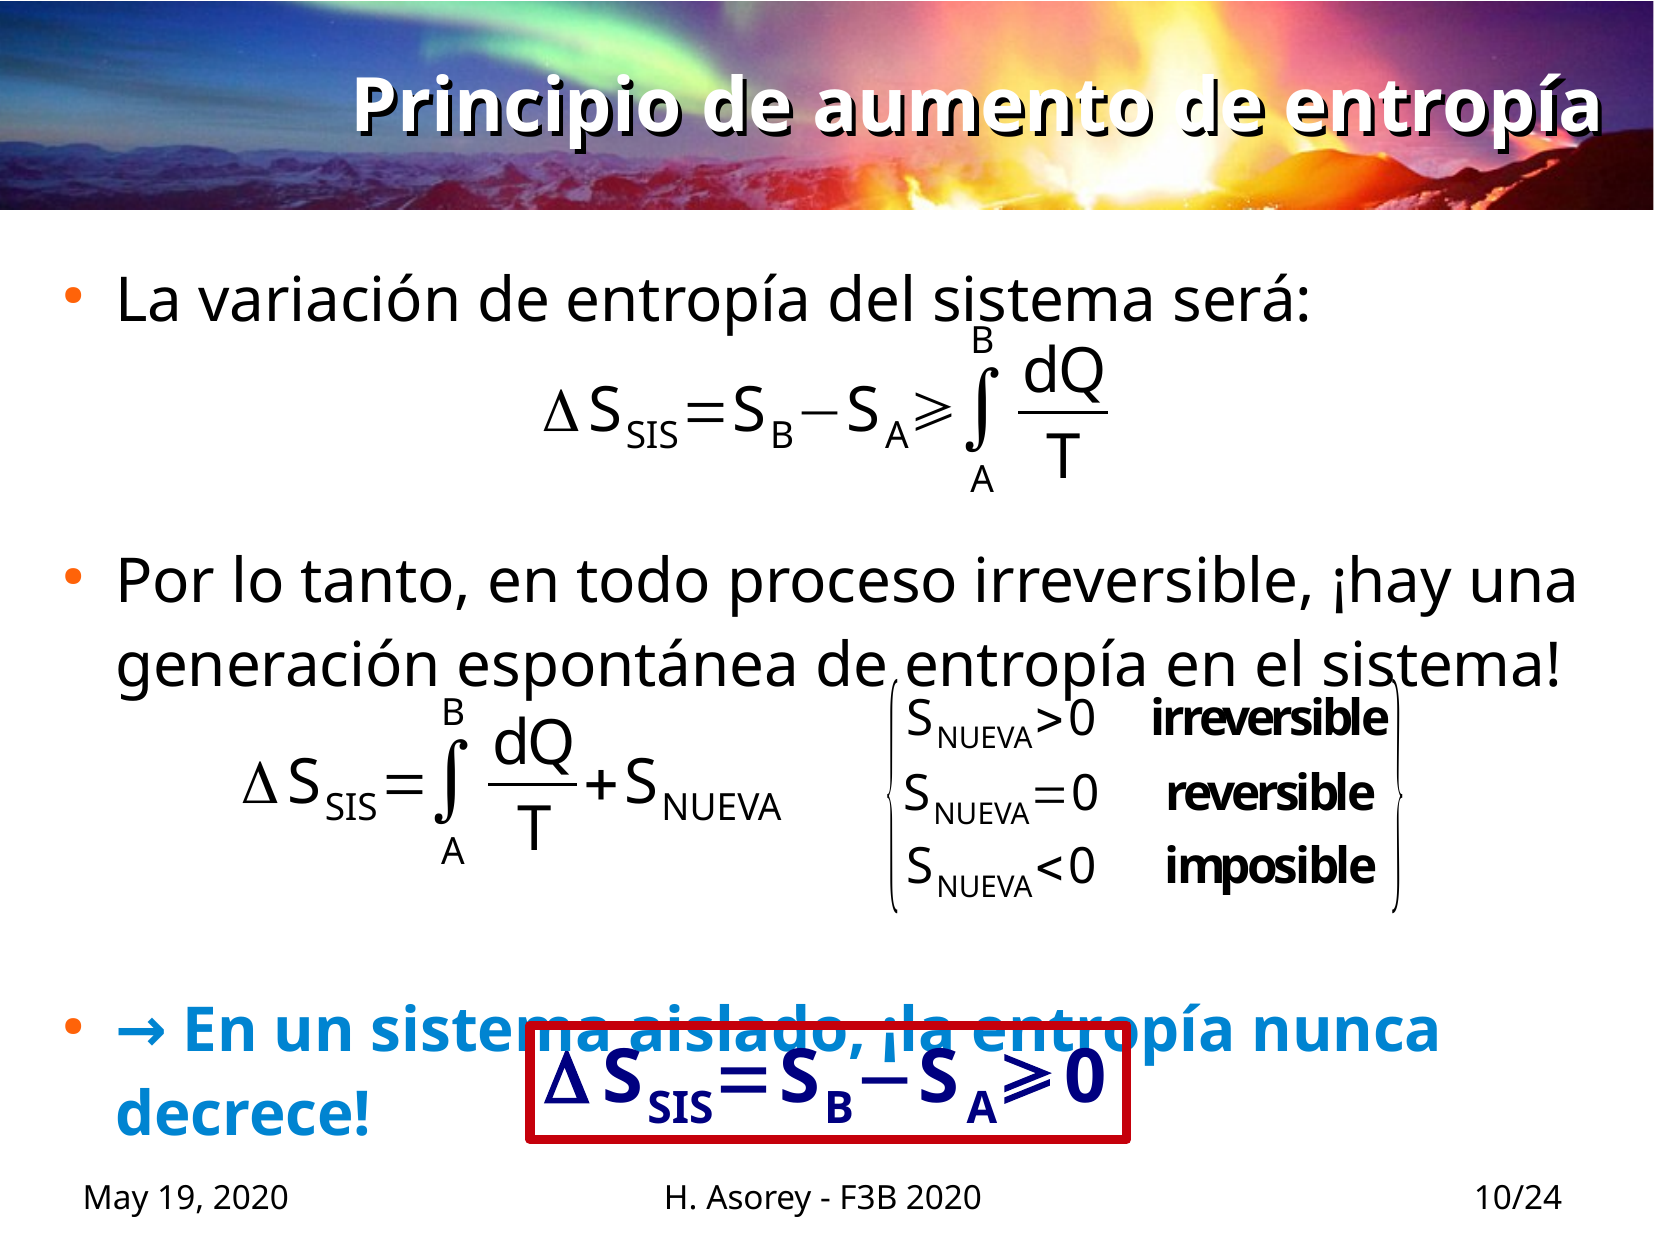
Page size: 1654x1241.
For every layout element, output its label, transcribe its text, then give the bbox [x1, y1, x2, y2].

chart [233, 689, 788, 874]
title Principio de aumento de entropía [45, 15, 1606, 191]
chart [534, 317, 1117, 502]
picture [0, 1, 1654, 210]
chart [878, 677, 1417, 916]
list La variación de entropía del sistema será: Por lo tanto, en todo proceso irreversible, ¡hay una generación espontánea de entropía en el sistema! → En un sistema aislado, ¡la entropía nunca decrece! [45, 255, 1606, 1156]
chart [534, 1030, 1122, 1135]
